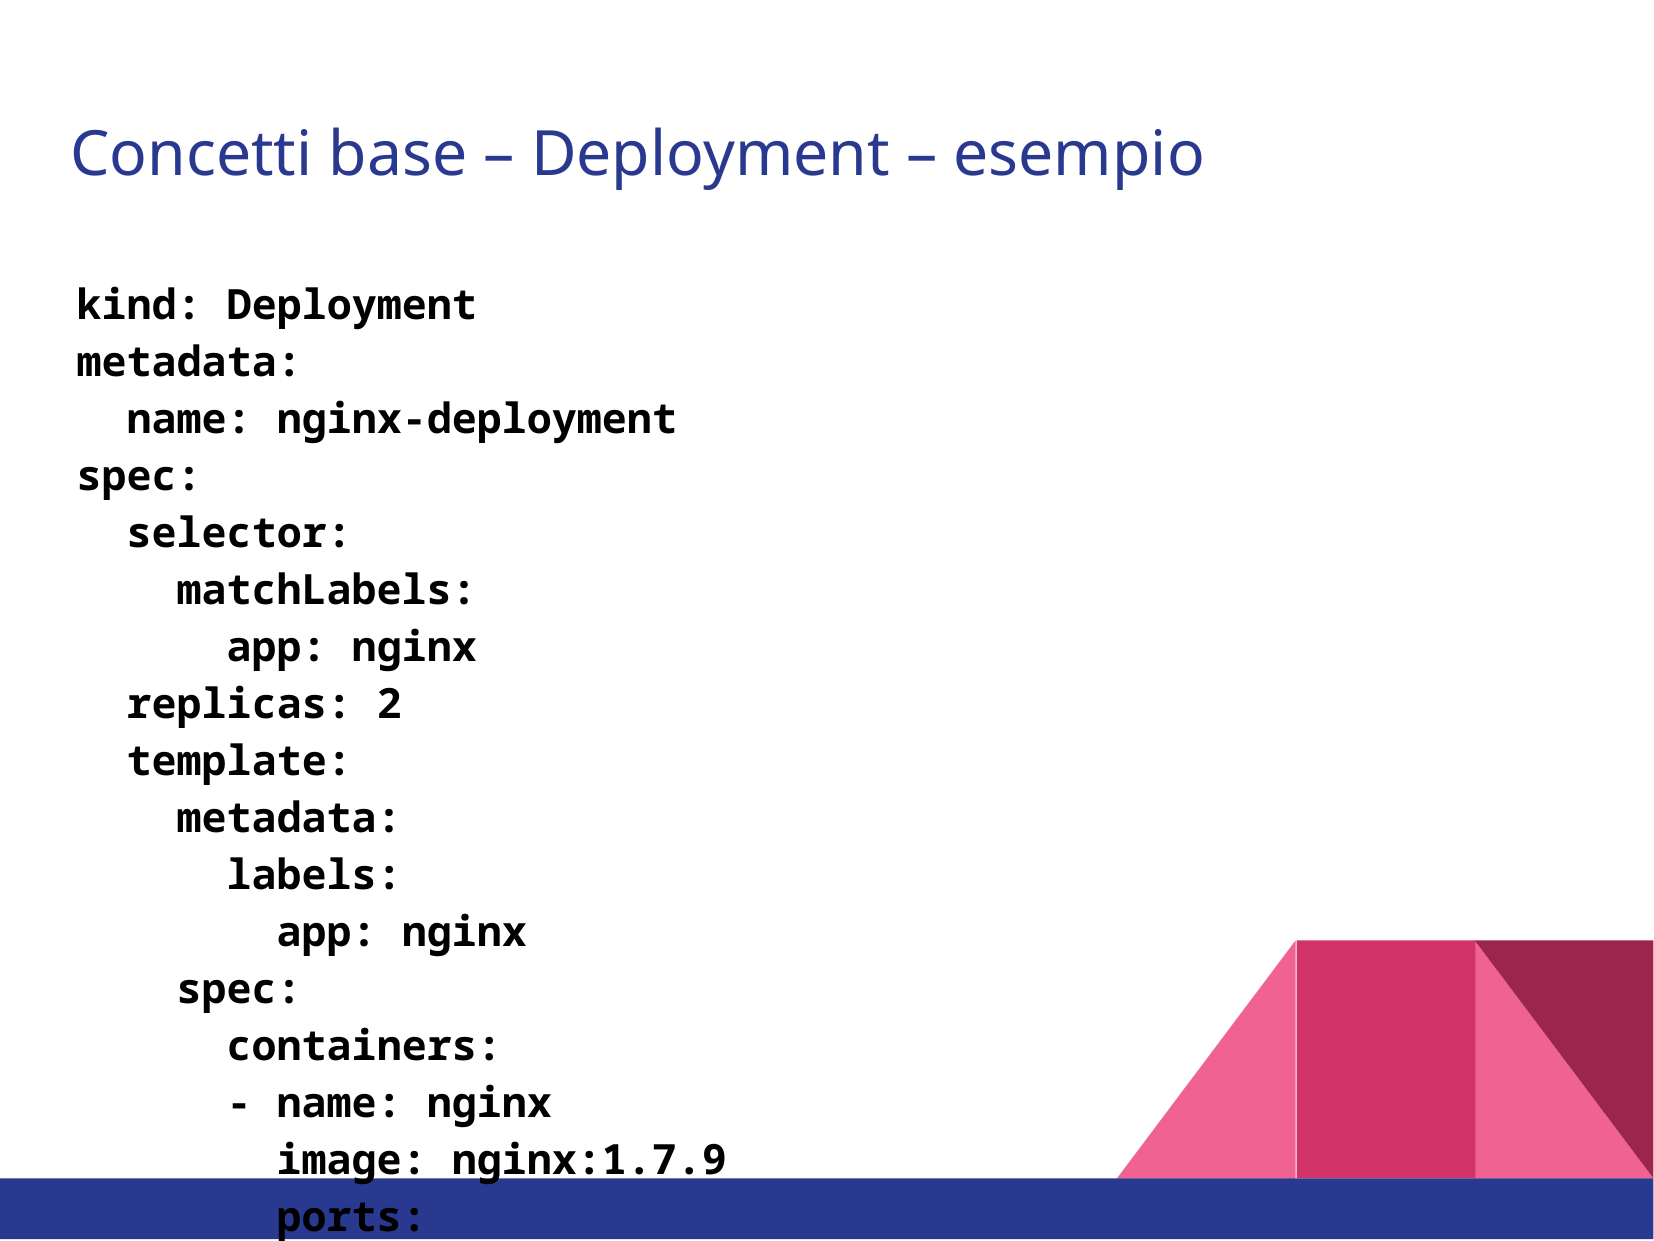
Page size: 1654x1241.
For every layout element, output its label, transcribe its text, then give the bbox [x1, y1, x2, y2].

title Concetti base – Deployment – esempio [55, 98, 1597, 245]
text_box kind: Deployment metadata: name: nginx-deployment spec: selector: matchLabels: app: nginx replicas: 2 template: metadata: labels: app: nginx spec: containers: - name: nginx image: nginx:1.7.9 ports: - containerPort: 80 [61, 267, 1061, 1241]
